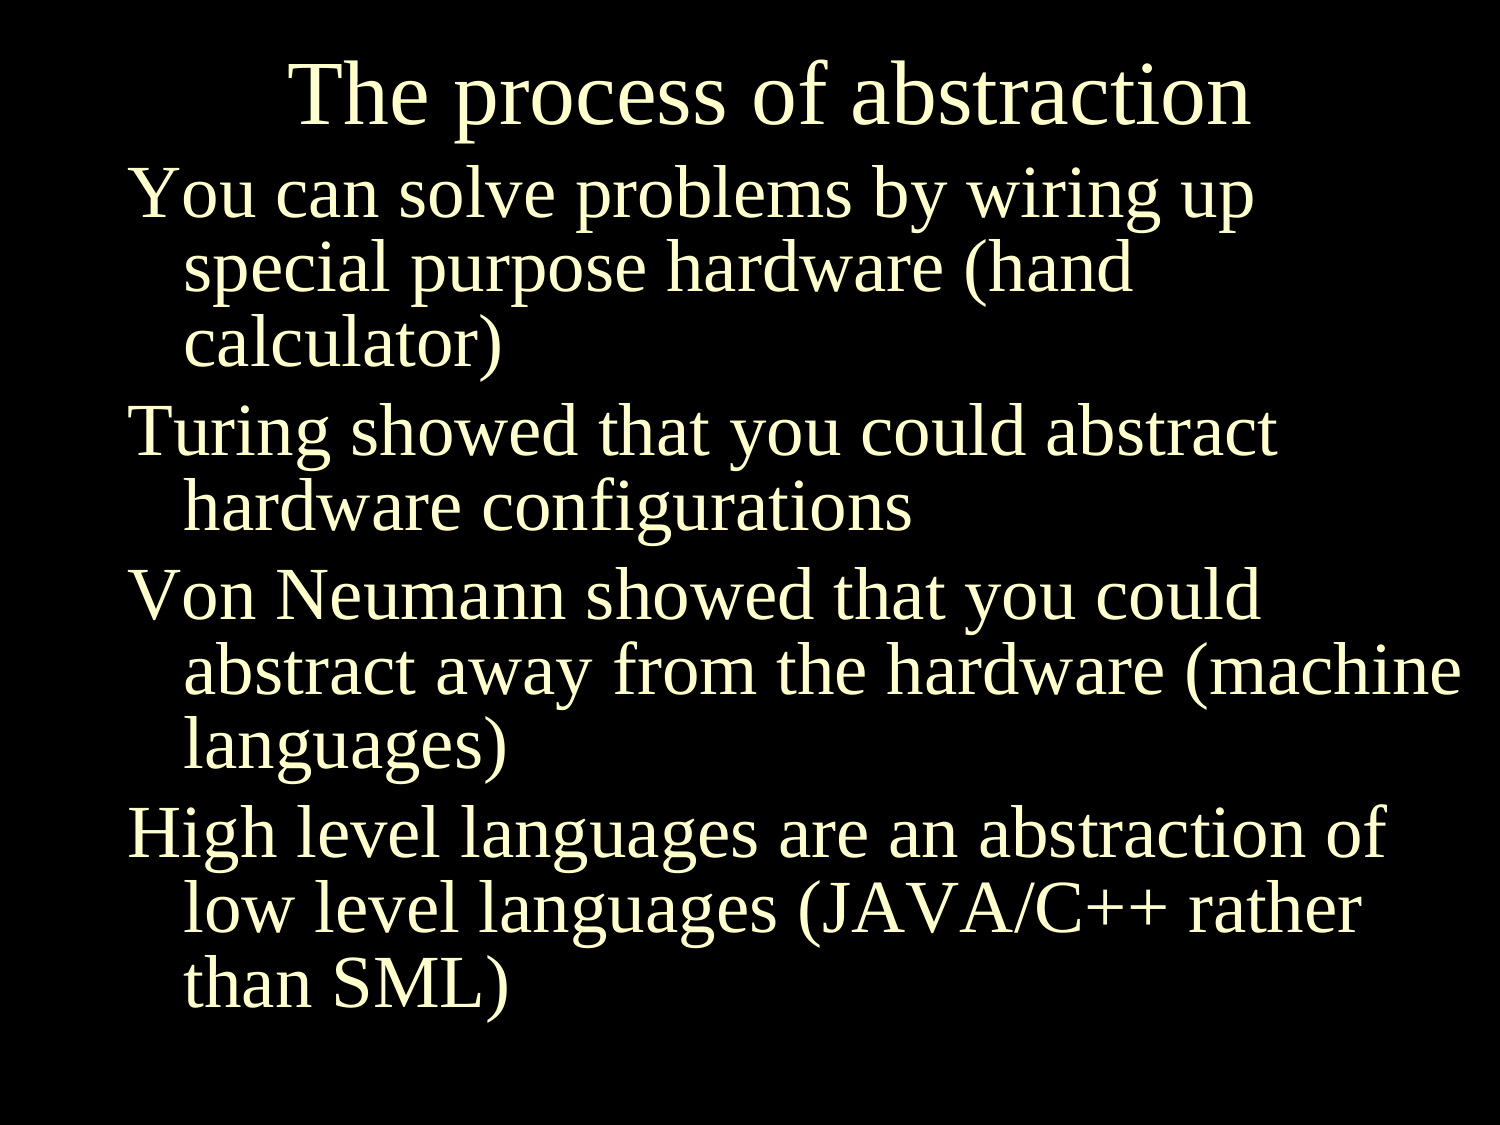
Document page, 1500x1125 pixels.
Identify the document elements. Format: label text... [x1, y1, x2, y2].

list You can solve problems by wiring up special purpose hardware (hand calculator) Turing showed that you could abstract hardware configurations Von Neumann showed that you could abstract away from the hardware (machine languages) High level languages are an abstraction of low level languages (JAVA/C++ rather than SML) [112, 149, 1482, 1125]
title The process of abstraction [42, 35, 1500, 152]
